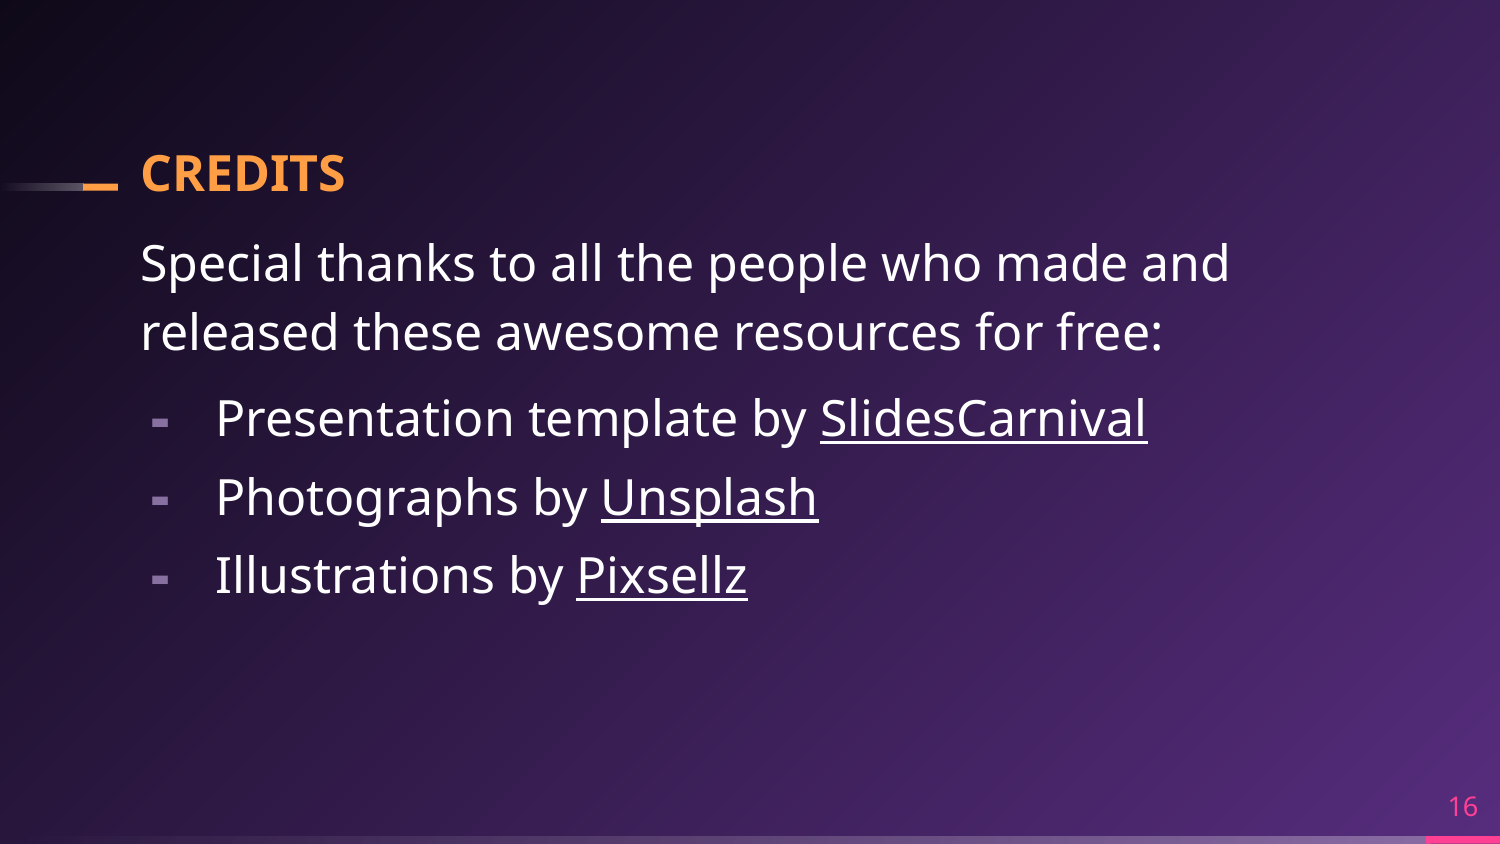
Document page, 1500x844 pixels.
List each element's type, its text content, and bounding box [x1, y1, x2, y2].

slide_number <número> [1426, 779, 1500, 837]
list Special thanks to all the people who made and released these awesome resources for free: Presentation template by SlidesCarnival Photographs by Unsplash Illustrations by Pixsellz [140, 222, 1250, 720]
title CREDITS [140, 137, 1011, 203]
